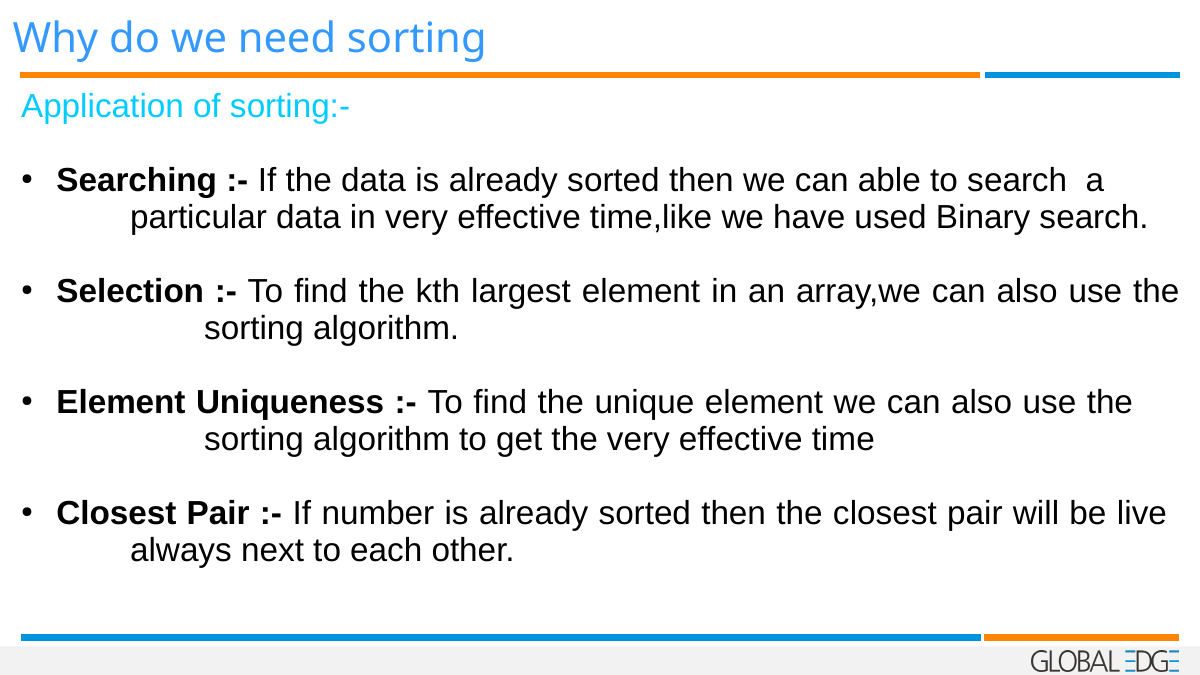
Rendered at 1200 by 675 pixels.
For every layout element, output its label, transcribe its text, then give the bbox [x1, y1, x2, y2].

subtitle Application of sorting:- Searching :- If the data is already sorted then we can able to search a particular data in very effective time,like we have used Binary search. Selection :- To find the kth largest element in an array,we can also use the sorting algorithm. Element Uniqueness :- To find the unique element we can also use the sorting algorithm to get the very effective time Closest Pair :- If number is already sorted then the closest pair will be live always next to each other. [21, 86, 1182, 627]
picture [1031, 650, 1179, 672]
title Why do we need sorting [12, 9, 1088, 63]
